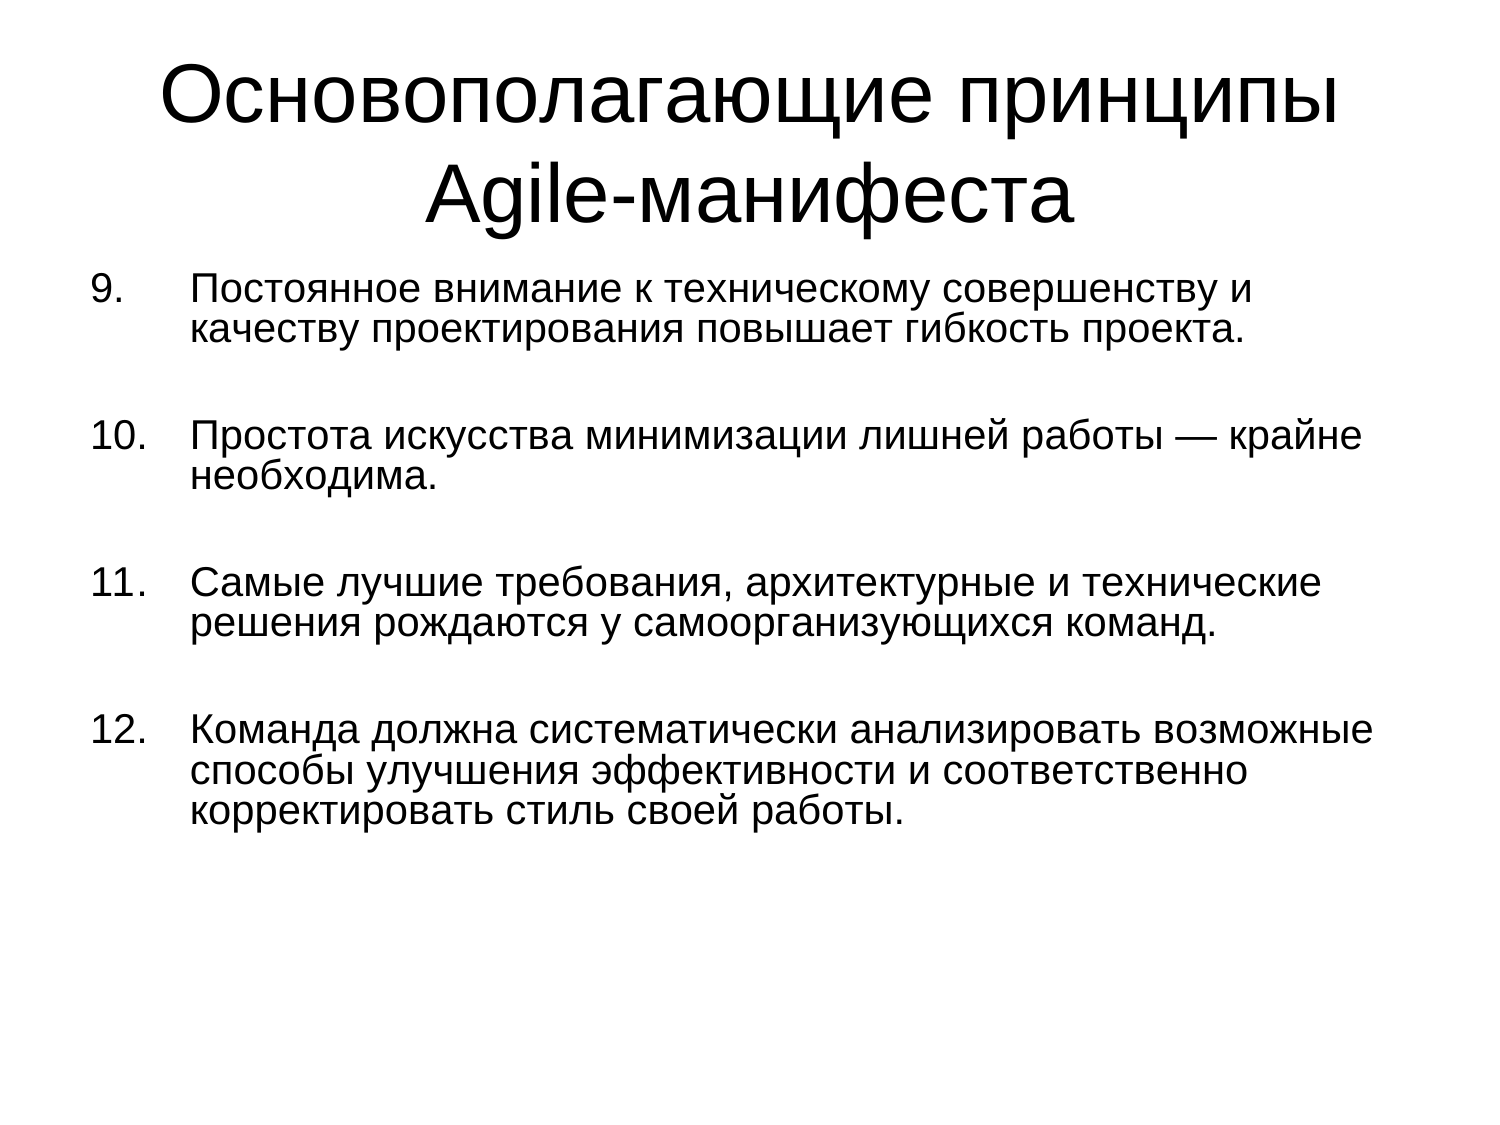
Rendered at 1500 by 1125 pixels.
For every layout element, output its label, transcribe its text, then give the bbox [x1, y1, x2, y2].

title Основополагающие принципы Agile-манифеста [75, 45, 1426, 233]
list Постоянное внимание к техническому совершенству и качеству проектирования повышает гибкость проекта. Простота искусства минимизации лишней работы — крайне необходима. Самые лучшие требования, архитектурные и технические решения рождаются у самоорганизующихся команд. Команда должна систематически анализировать возможные способы улучшения эффективности и соответственно корректировать стиль своей работы. [75, 262, 1426, 1005]
